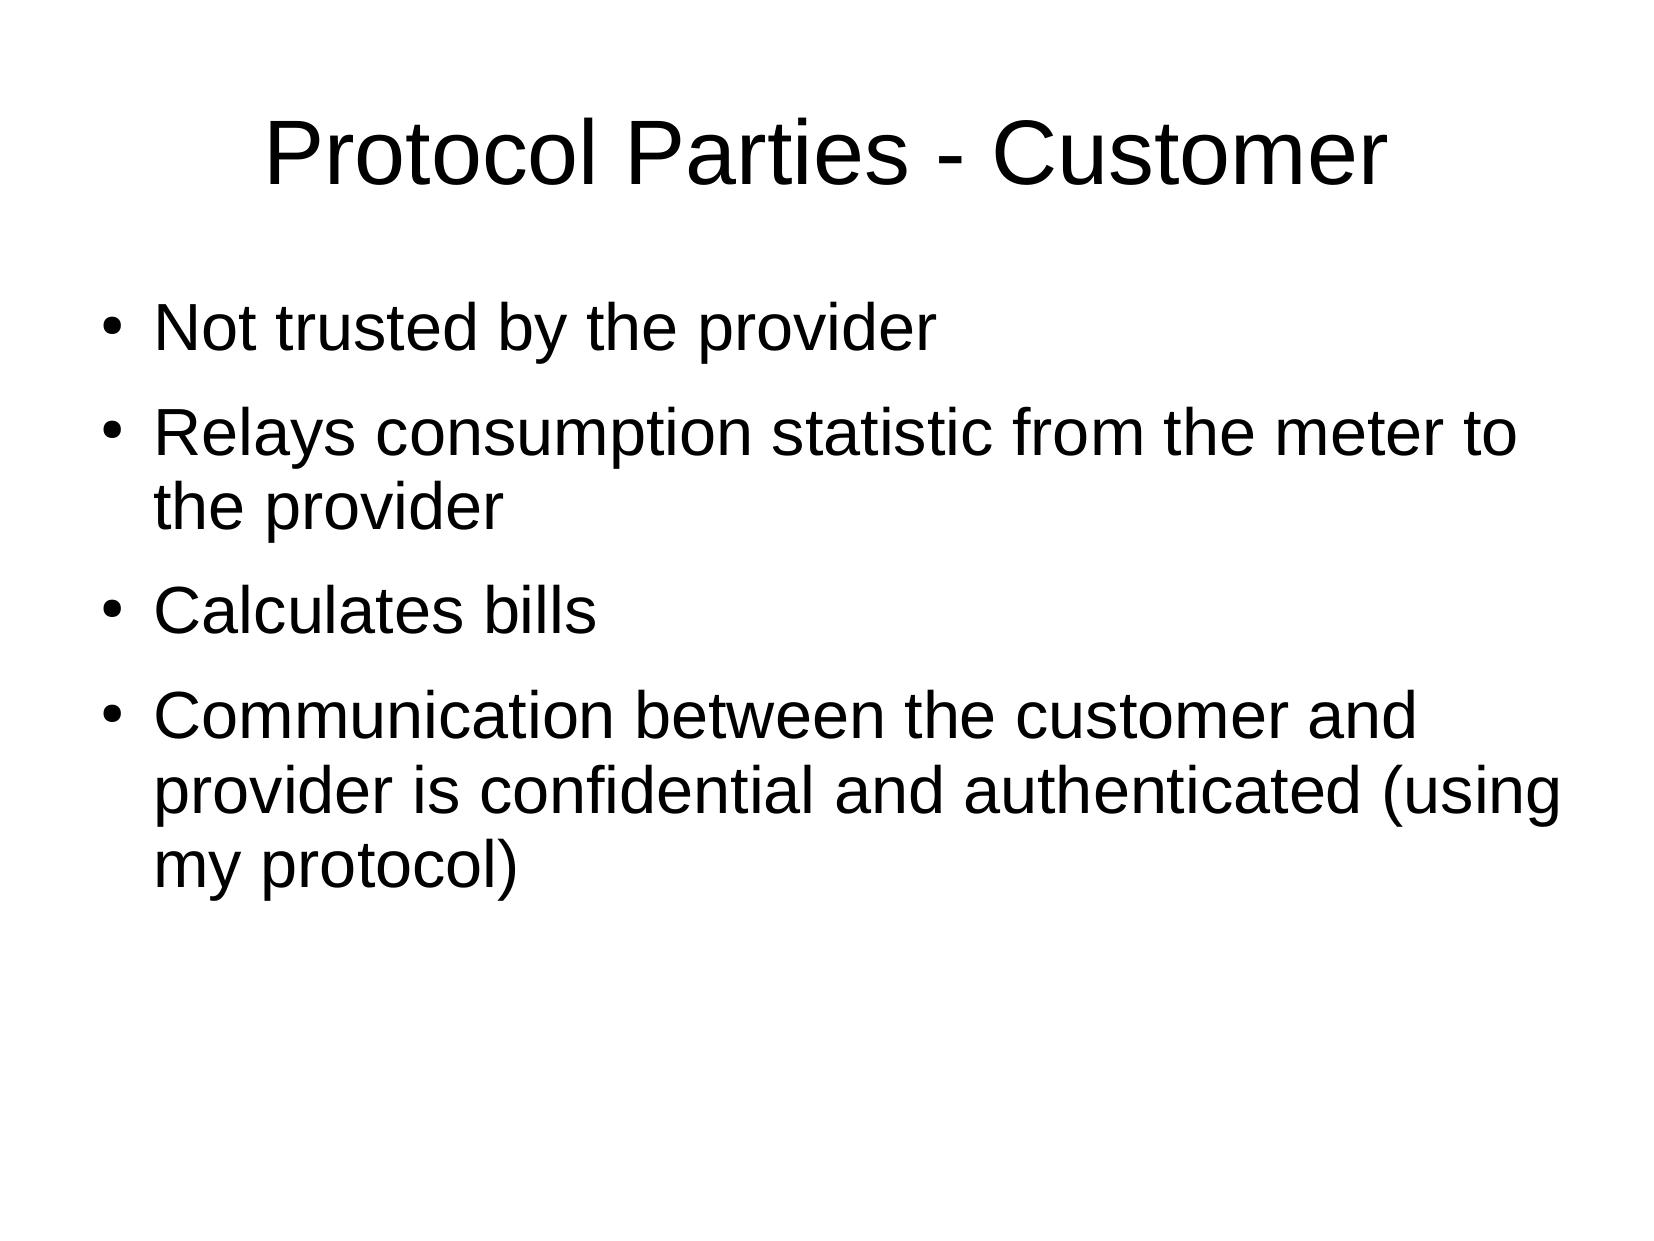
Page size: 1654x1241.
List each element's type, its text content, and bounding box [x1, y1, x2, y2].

list Not trusted by the provider Relays consumption statistic from the meter to the provider Calculates bills Communication between the customer and provider is confidential and authenticated (using my protocol) [82, 290, 1571, 1010]
title Protocol Parties - Customer [82, 49, 1571, 257]
